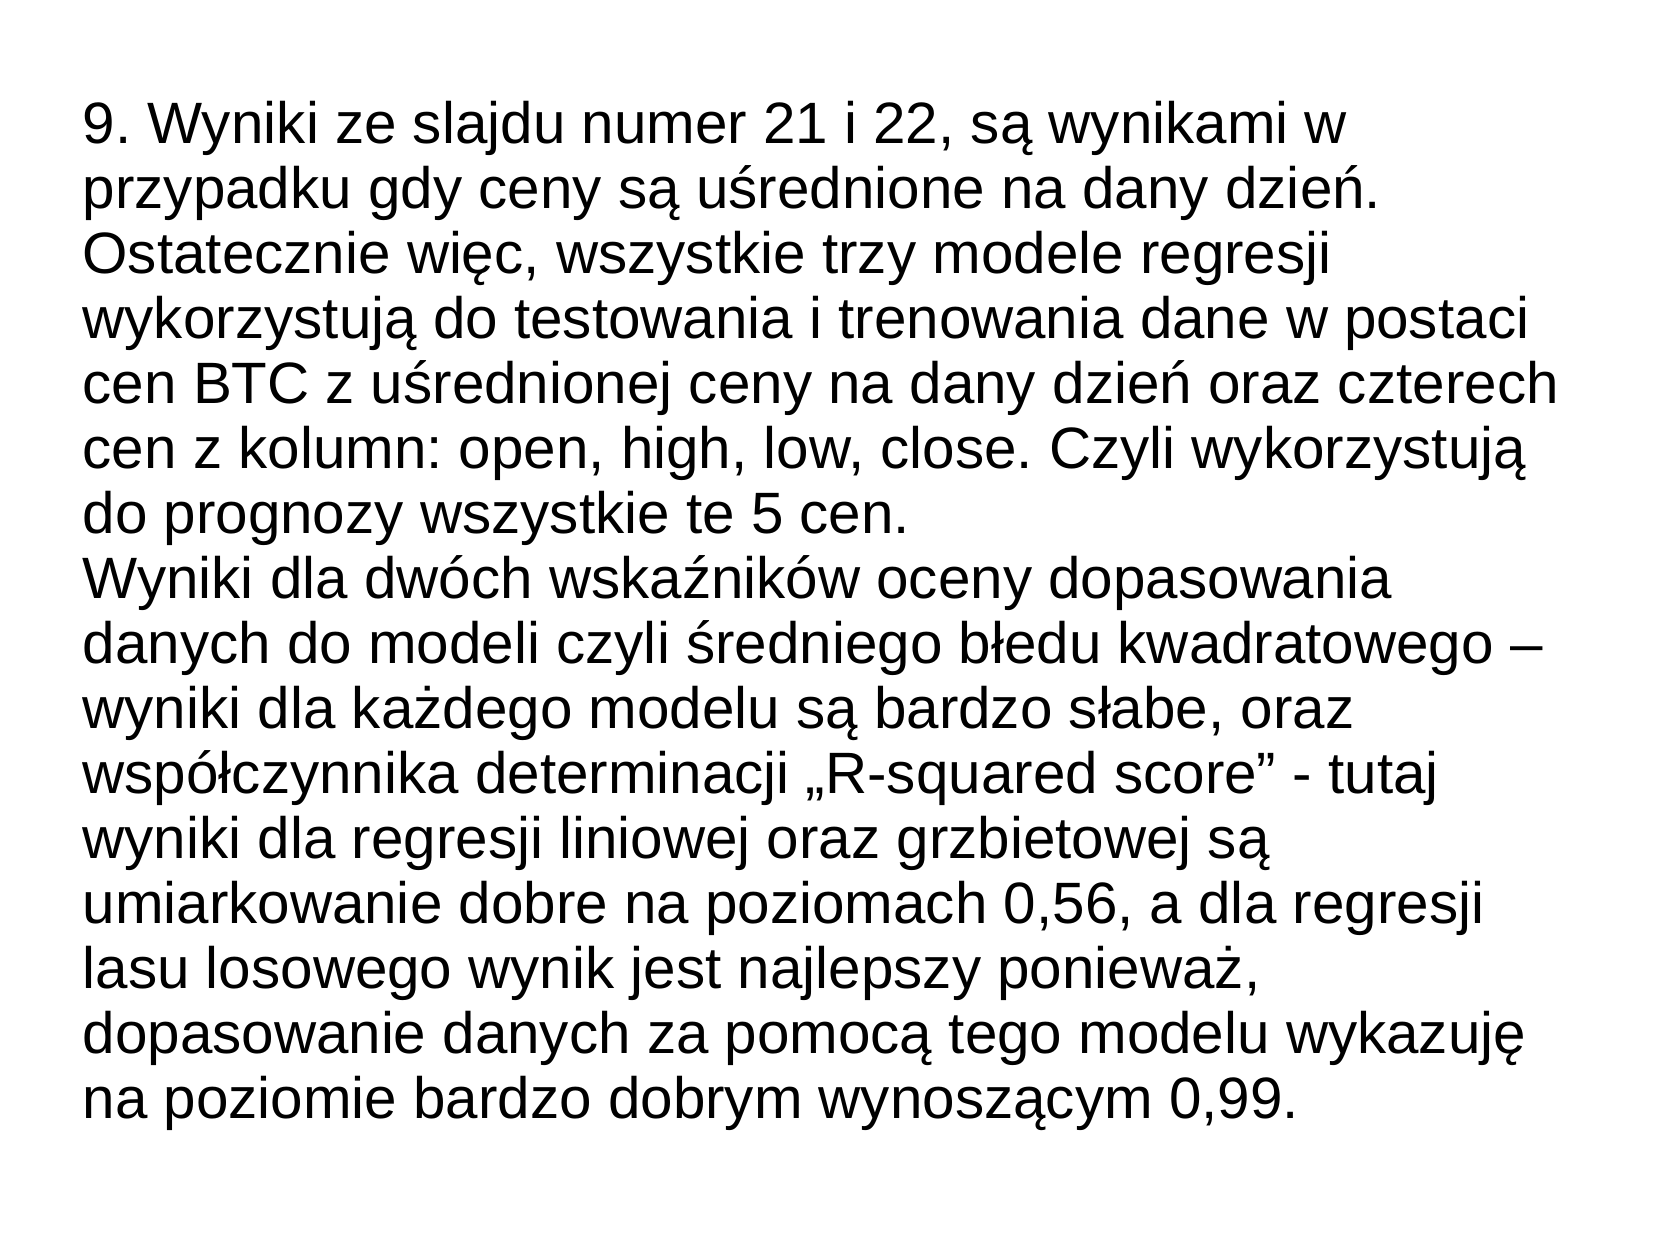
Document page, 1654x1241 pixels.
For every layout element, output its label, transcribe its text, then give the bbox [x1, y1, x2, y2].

list 9. Wyniki ze slajdu numer 21 i 22, są wynikami w przypadku gdy ceny są uśrednione na dany dzień. Ostatecznie więc, wszystkie trzy modele regresji wykorzystują do testowania i trenowania dane w postaci cen BTC z uśrednionej ceny na dany dzień oraz czterech cen z kolumn: open, high, low, close. Czyli wykorzystują do prognozy wszystkie te 5 cen. Wyniki dla dwóch wskaźników oceny dopasowania danych do modeli czyli średniego błedu kwadratowego – wyniki dla każdego modelu są bardzo słabe, oraz współczynnika determinacji „R-squared score” - tutaj wyniki dla regresji liniowej oraz grzbietowej są umiarkowanie dobre na poziomach 0,56, a dla regresji lasu losowego wynik jest najlepszy ponieważ, dopasowanie danych za pomocą tego modelu wykazuję na poziomie bardzo dobrym wynoszącym 0,99. [82, 91, 1571, 1158]
